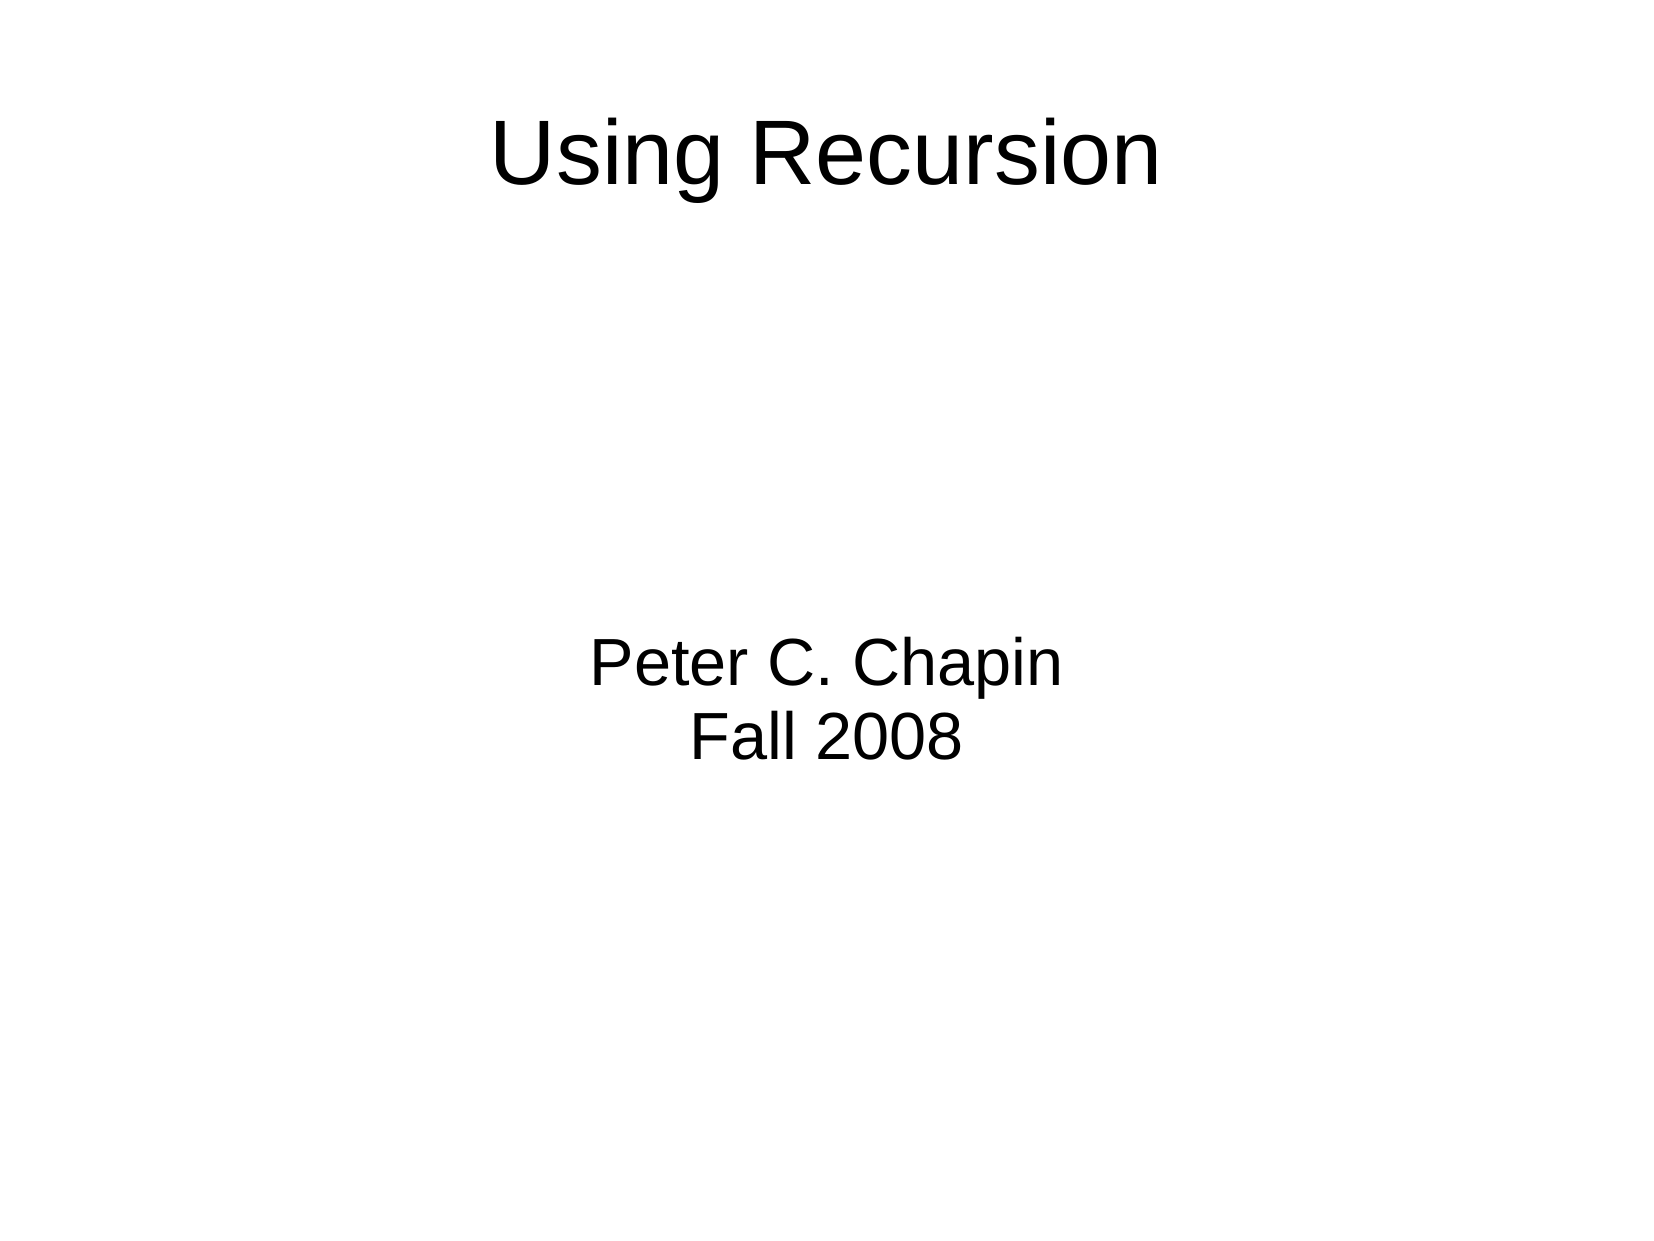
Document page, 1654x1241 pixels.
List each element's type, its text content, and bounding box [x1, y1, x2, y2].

title Using Recursion [82, 56, 1571, 250]
subtitle Peter C. Chapin Fall 2008 [82, 297, 1571, 1102]
